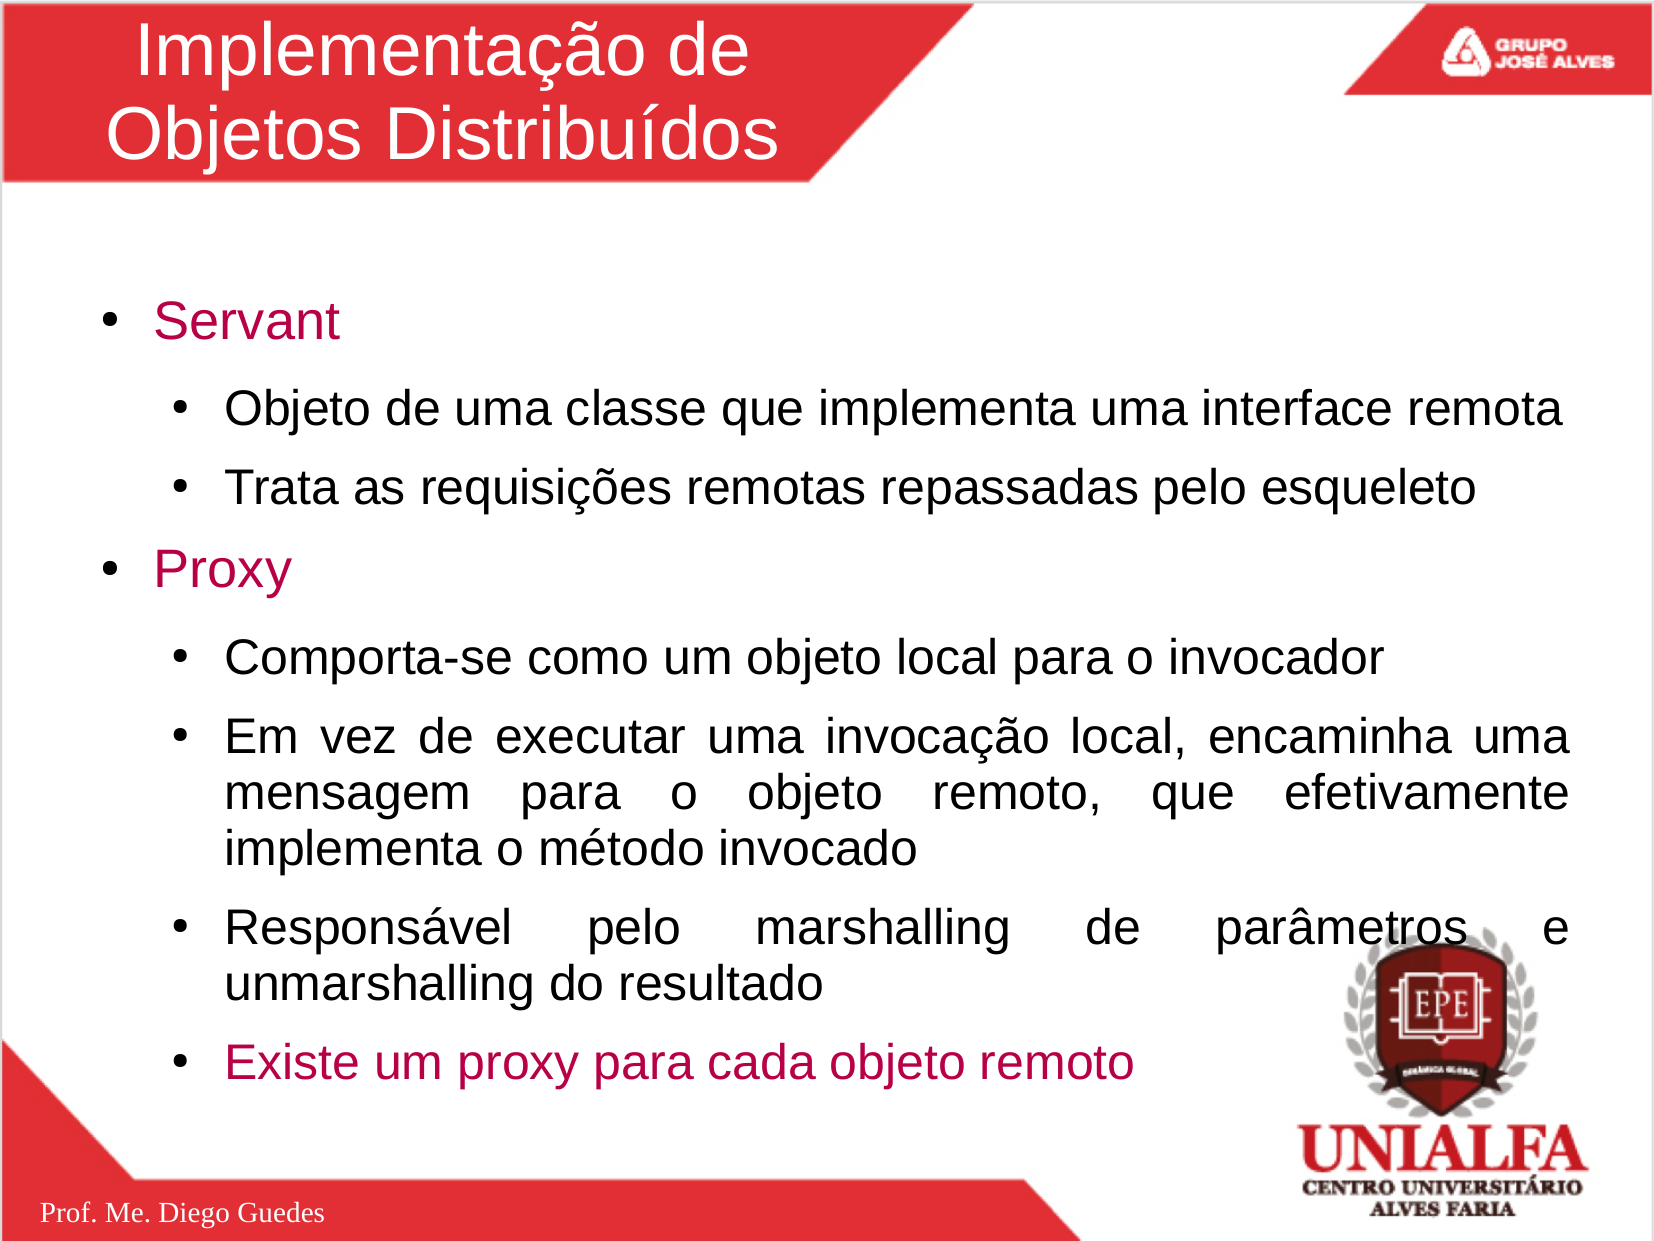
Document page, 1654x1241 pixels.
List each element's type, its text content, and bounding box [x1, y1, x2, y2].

list Servant Objeto de uma classe que implementa uma interface remota Trata as requisições remotas repassadas pelo esqueleto Proxy Comporta-se como um objeto local para o invocador Em vez de executar uma invocação local, encaminha uma mensagem para o objeto remoto, que efetivamente implementa o método invocado Responsável pelo marshalling de parâmetros e unmarshalling do resultado Existe um proxy para cada objeto remoto [82, 290, 1571, 1109]
picture [0, 0, 1654, 1241]
title Implementação de Objetos Distribuídos [23, 0, 863, 195]
